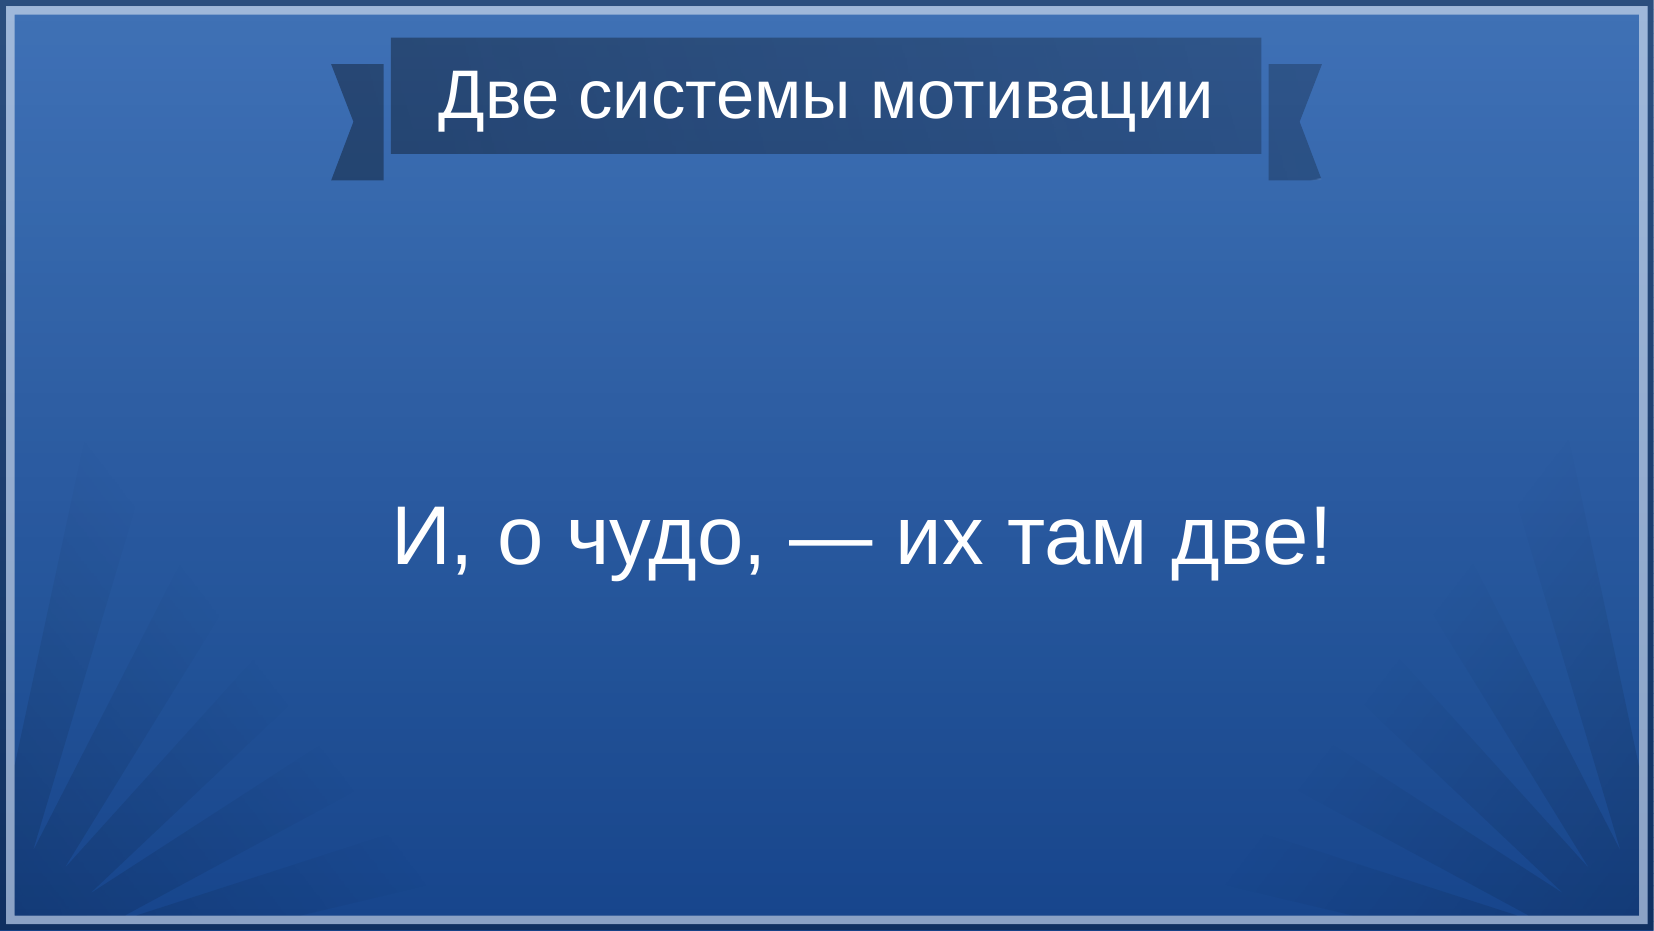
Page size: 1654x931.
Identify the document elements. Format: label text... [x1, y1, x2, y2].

title Две системы мотивации [389, 35, 1264, 154]
list И, о чудо, — их там две! [82, 224, 1571, 848]
